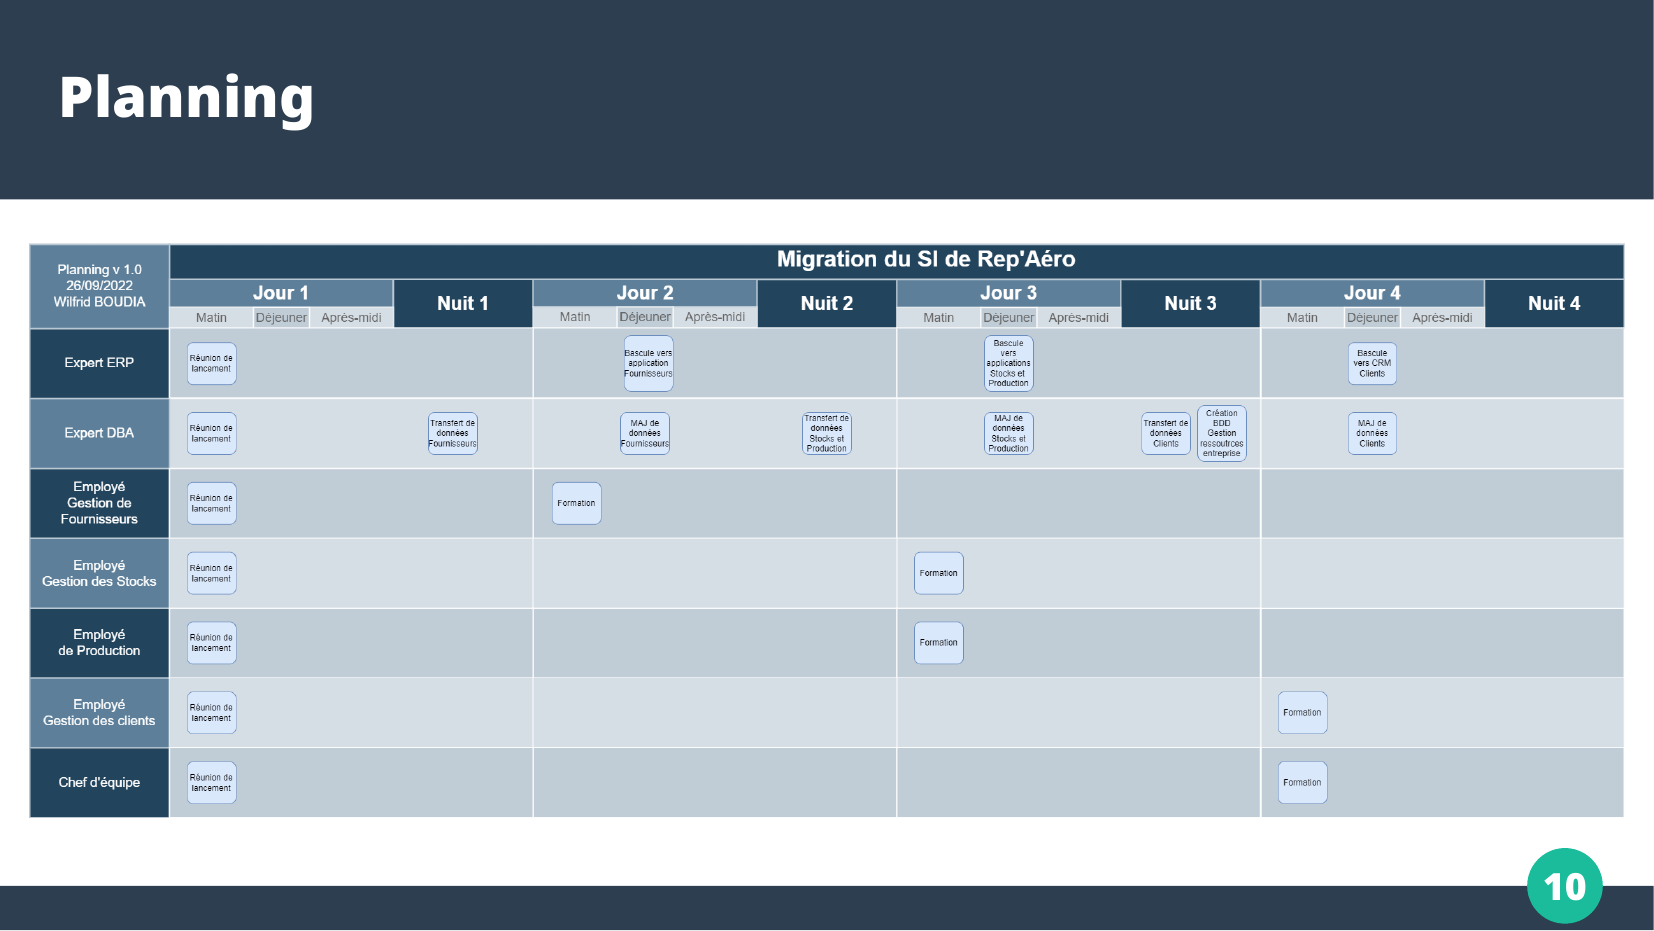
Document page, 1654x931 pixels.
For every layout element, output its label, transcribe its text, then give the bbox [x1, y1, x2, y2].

picture [29, 243, 1625, 818]
title Planning [59, 37, 1595, 155]
